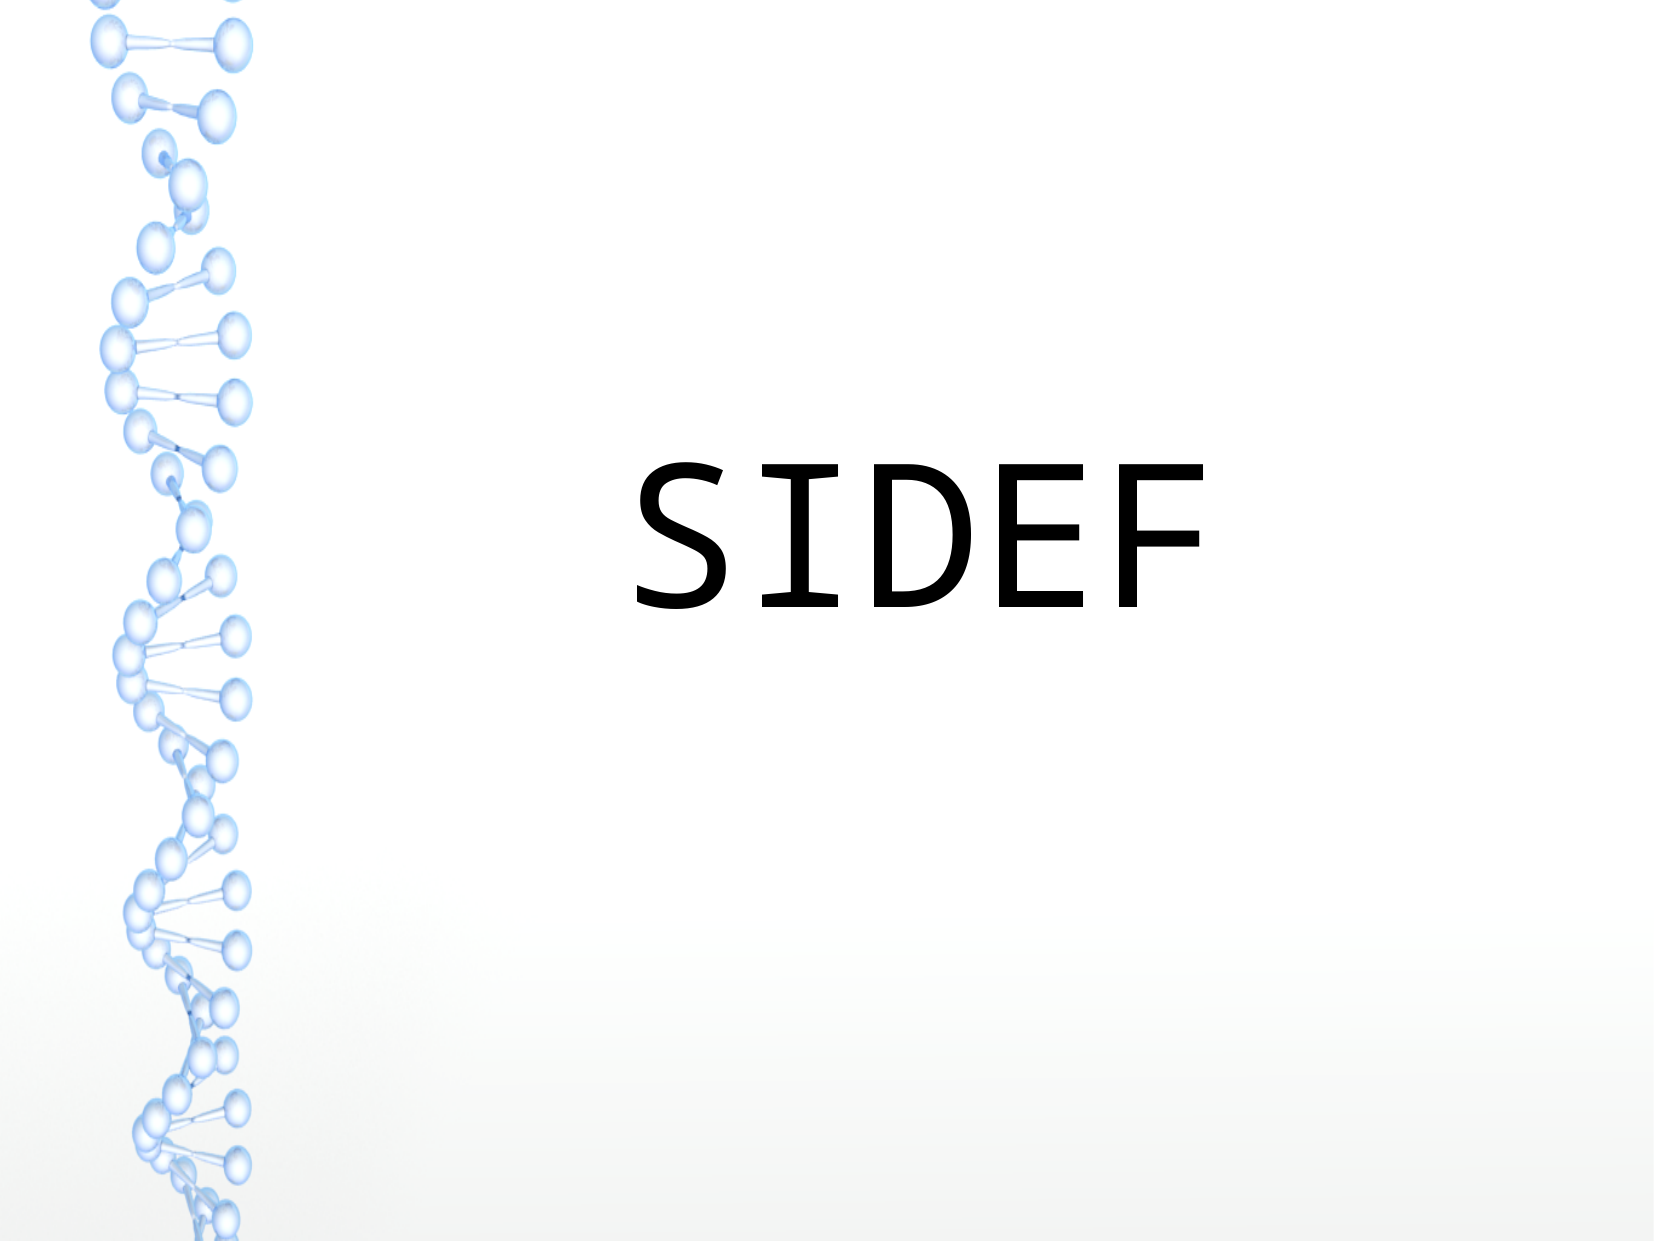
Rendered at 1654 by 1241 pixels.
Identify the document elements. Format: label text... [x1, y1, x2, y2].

subtitle SIDEF [269, 49, 1571, 1010]
picture [0, 0, 1654, 1241]
